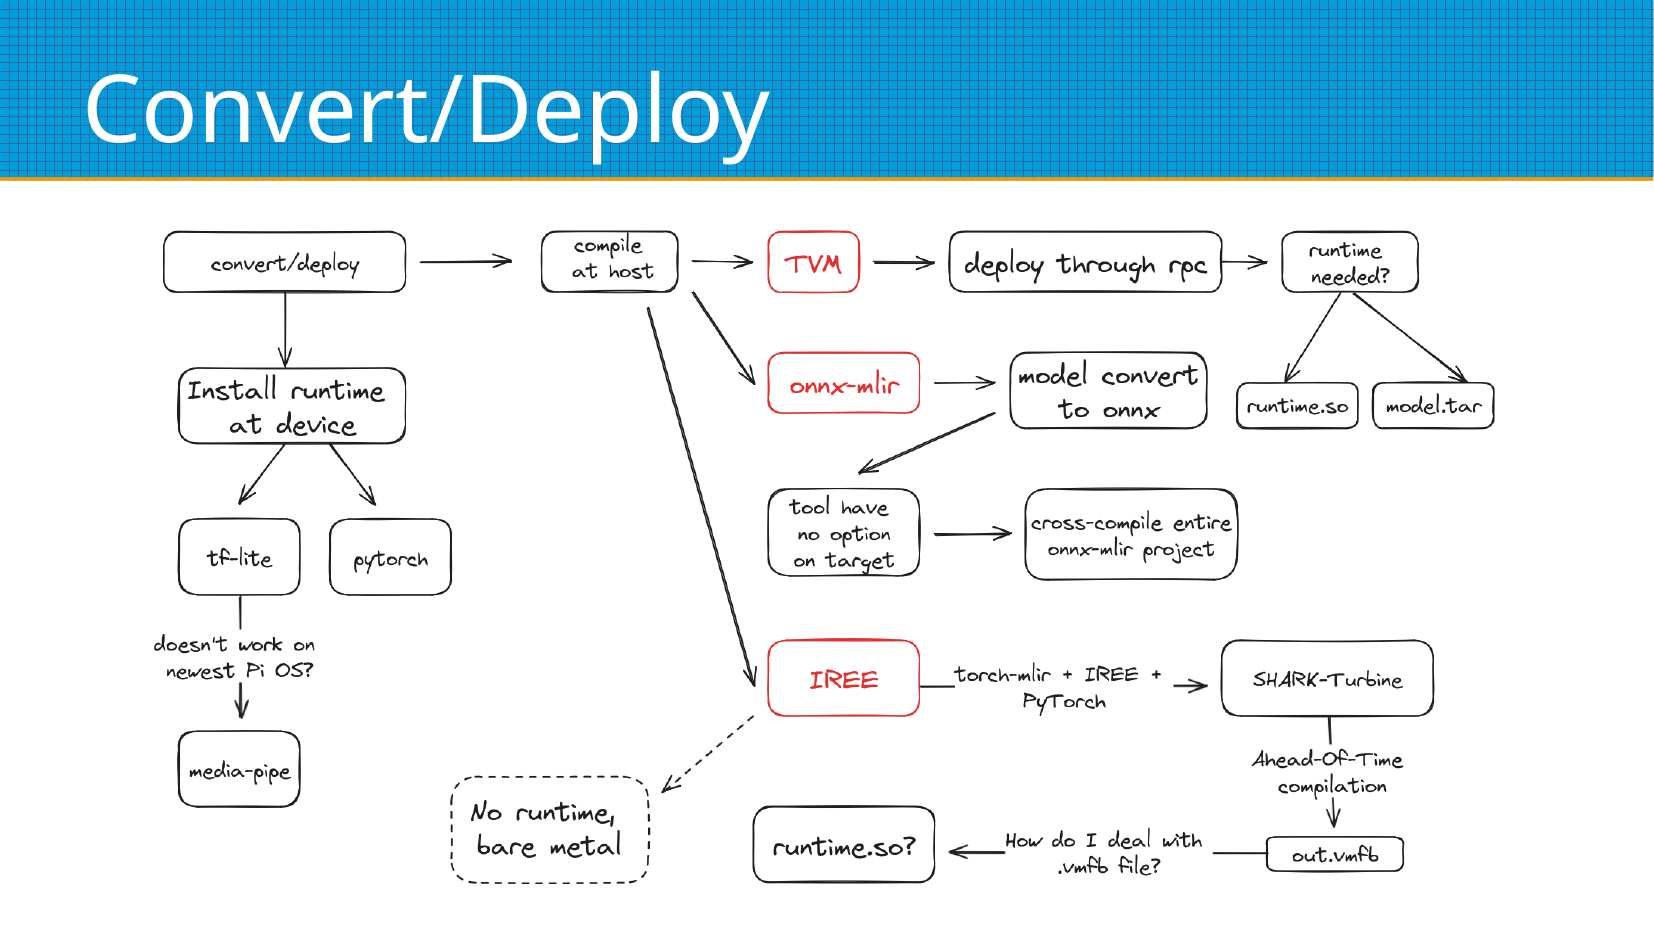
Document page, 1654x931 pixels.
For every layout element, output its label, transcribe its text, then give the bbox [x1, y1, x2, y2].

picture [146, 224, 1501, 890]
title Convert/Deploy [82, 14, 1571, 171]
